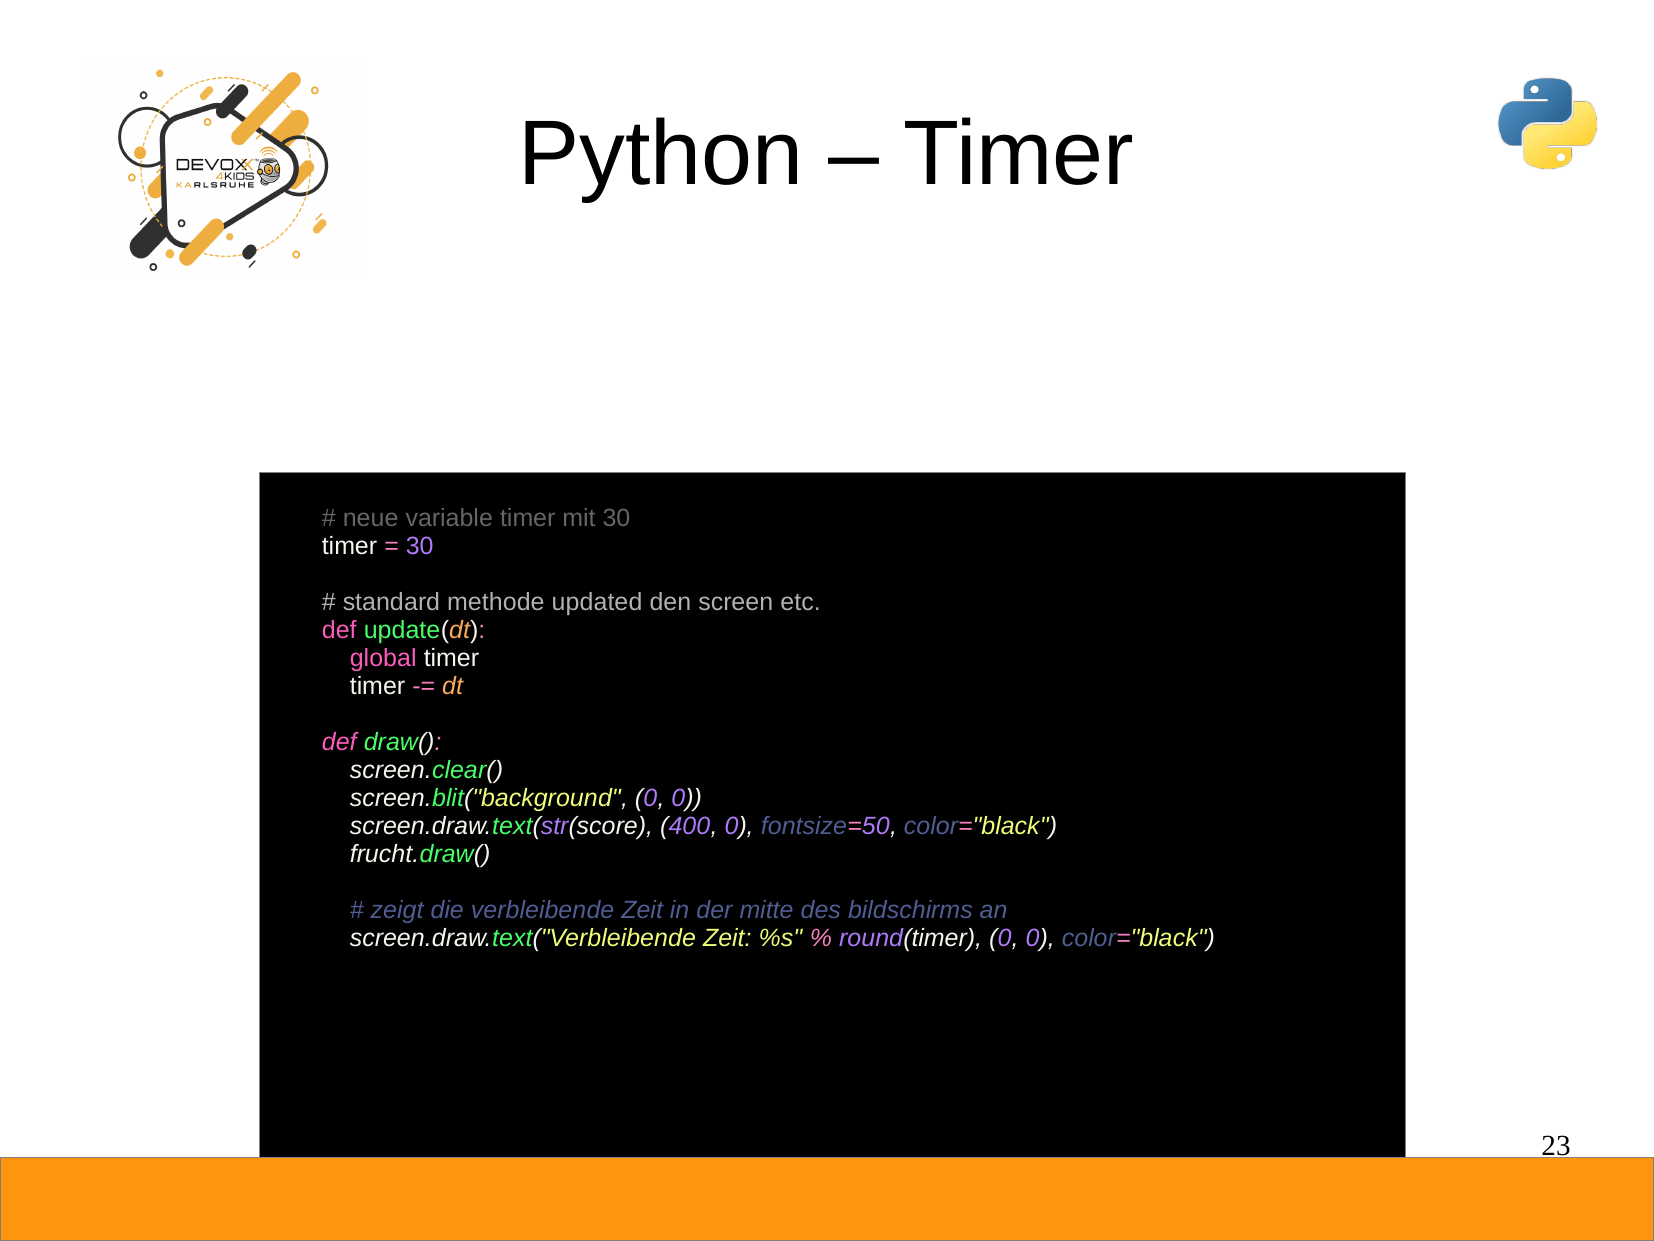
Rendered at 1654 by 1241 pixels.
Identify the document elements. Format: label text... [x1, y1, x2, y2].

text_box [0, 472, 1654, 1241]
title Python – Timer [82, 49, 1571, 257]
text_box # neue variable timer mit 30 timer = 30 # standard methode updated den screen etc. def update(dt): global timer timer -= dt def draw(): screen.clear() screen.blit("background", (0, 0)) screen.draw.text(str(score), (400, 0), fontsize=50, color="black") frucht.draw() # zeigt die verbleibende Zeit in der mitte des bildschirms an screen.draw.text("Verbleibende Zeit: %s" % round(timer), (0, 0), color="black") [307, 496, 1359, 1219]
picture [82, 58, 364, 278]
picture [1476, 58, 1619, 189]
